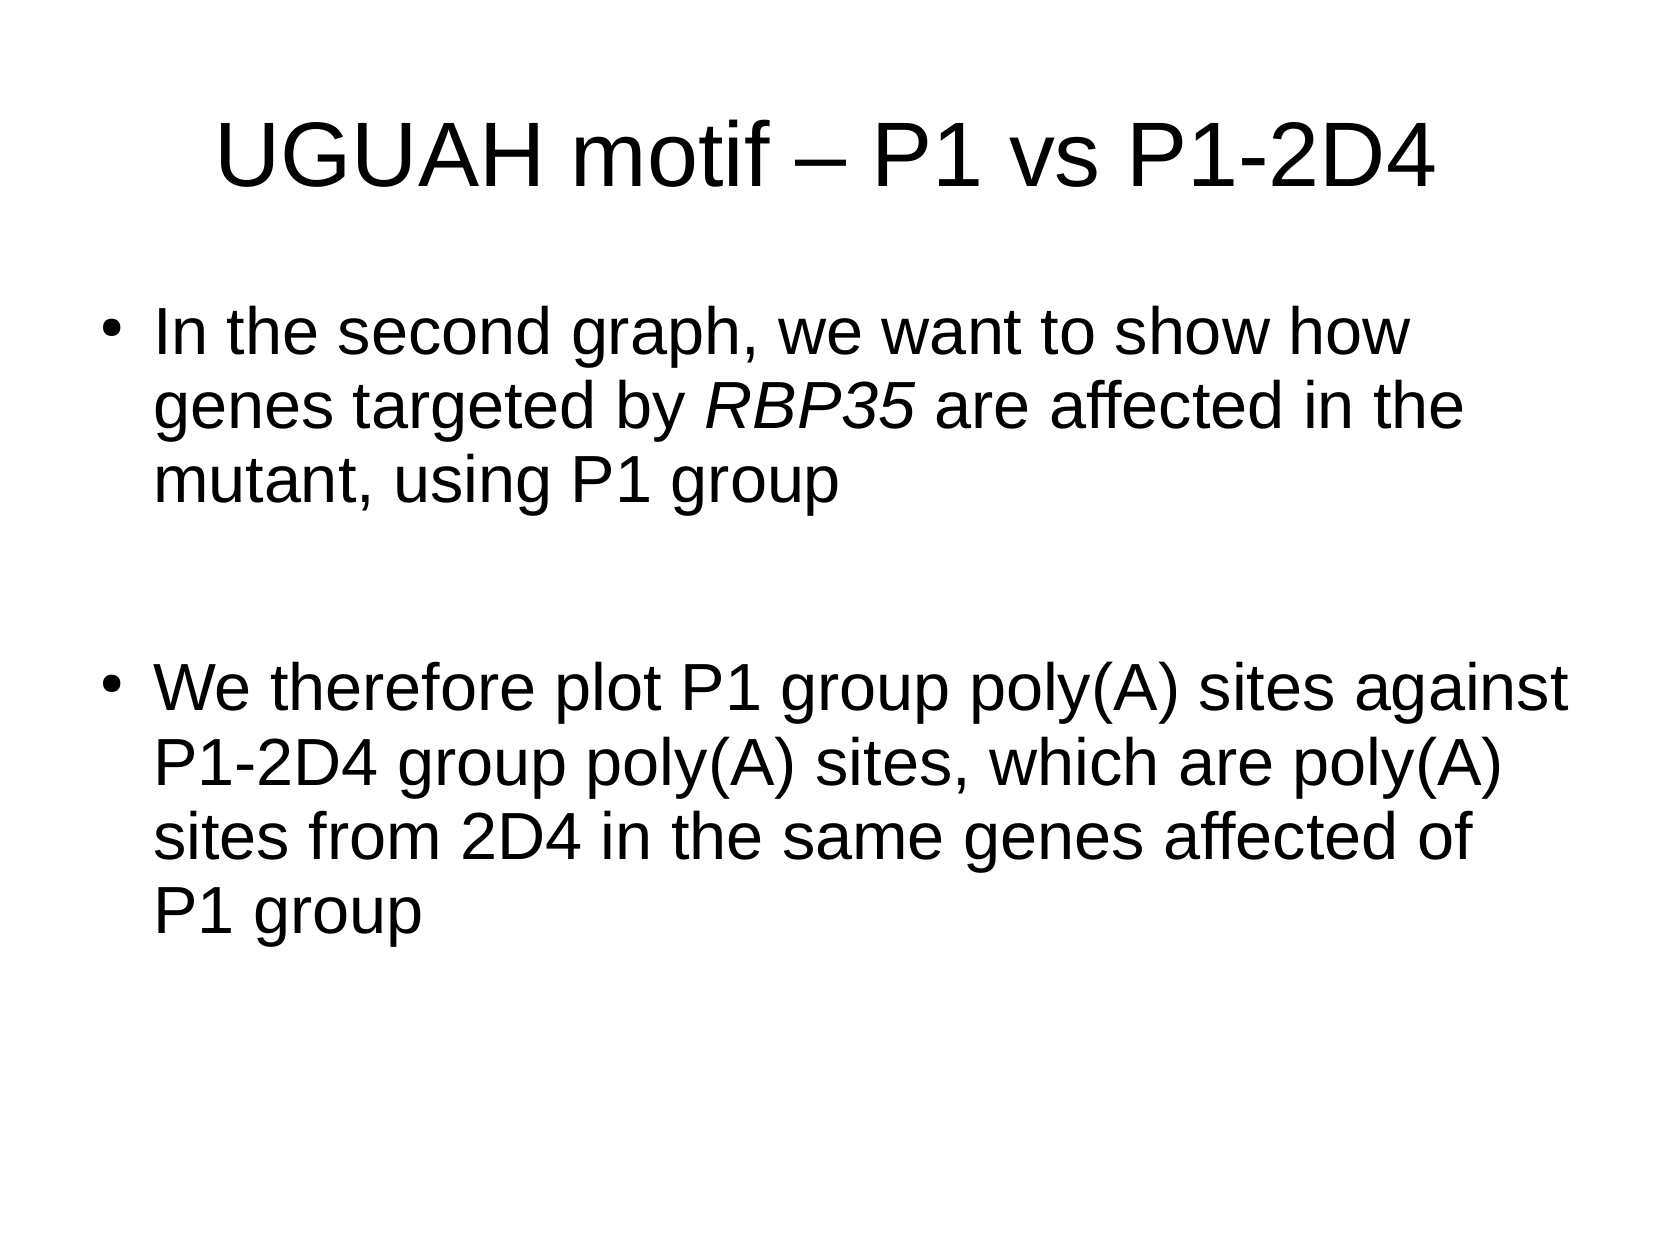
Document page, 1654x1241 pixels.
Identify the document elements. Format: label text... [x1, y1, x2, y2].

title UGUAH motif – P1 vs P1-2D4 [82, 49, 1571, 257]
list In the second graph, we want to show how genes targeted by RBP35 are affected in the mutant, using P1 group We therefore plot P1 group poly(A) sites against P1-2D4 group poly(A) sites, which are poly(A) sites from 2D4 in the same genes affected of P1 group [82, 290, 1571, 1010]
